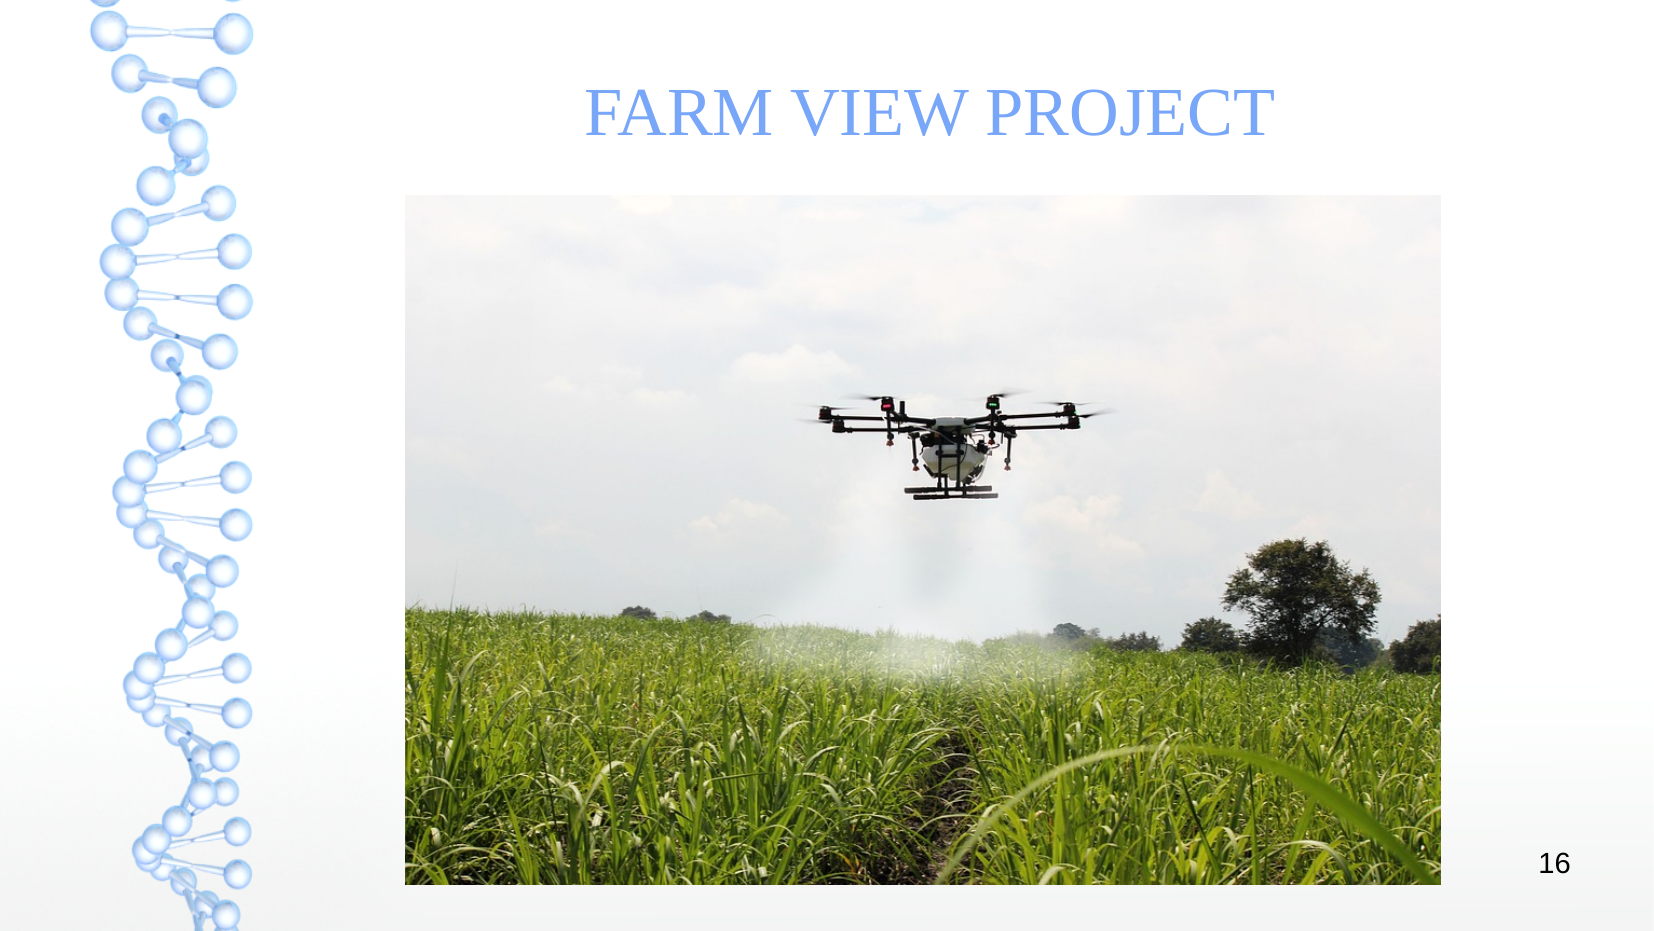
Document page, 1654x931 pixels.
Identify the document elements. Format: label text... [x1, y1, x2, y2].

picture [0, 0, 1654, 931]
title FARM VIEW PROJECT [265, 35, 1595, 189]
